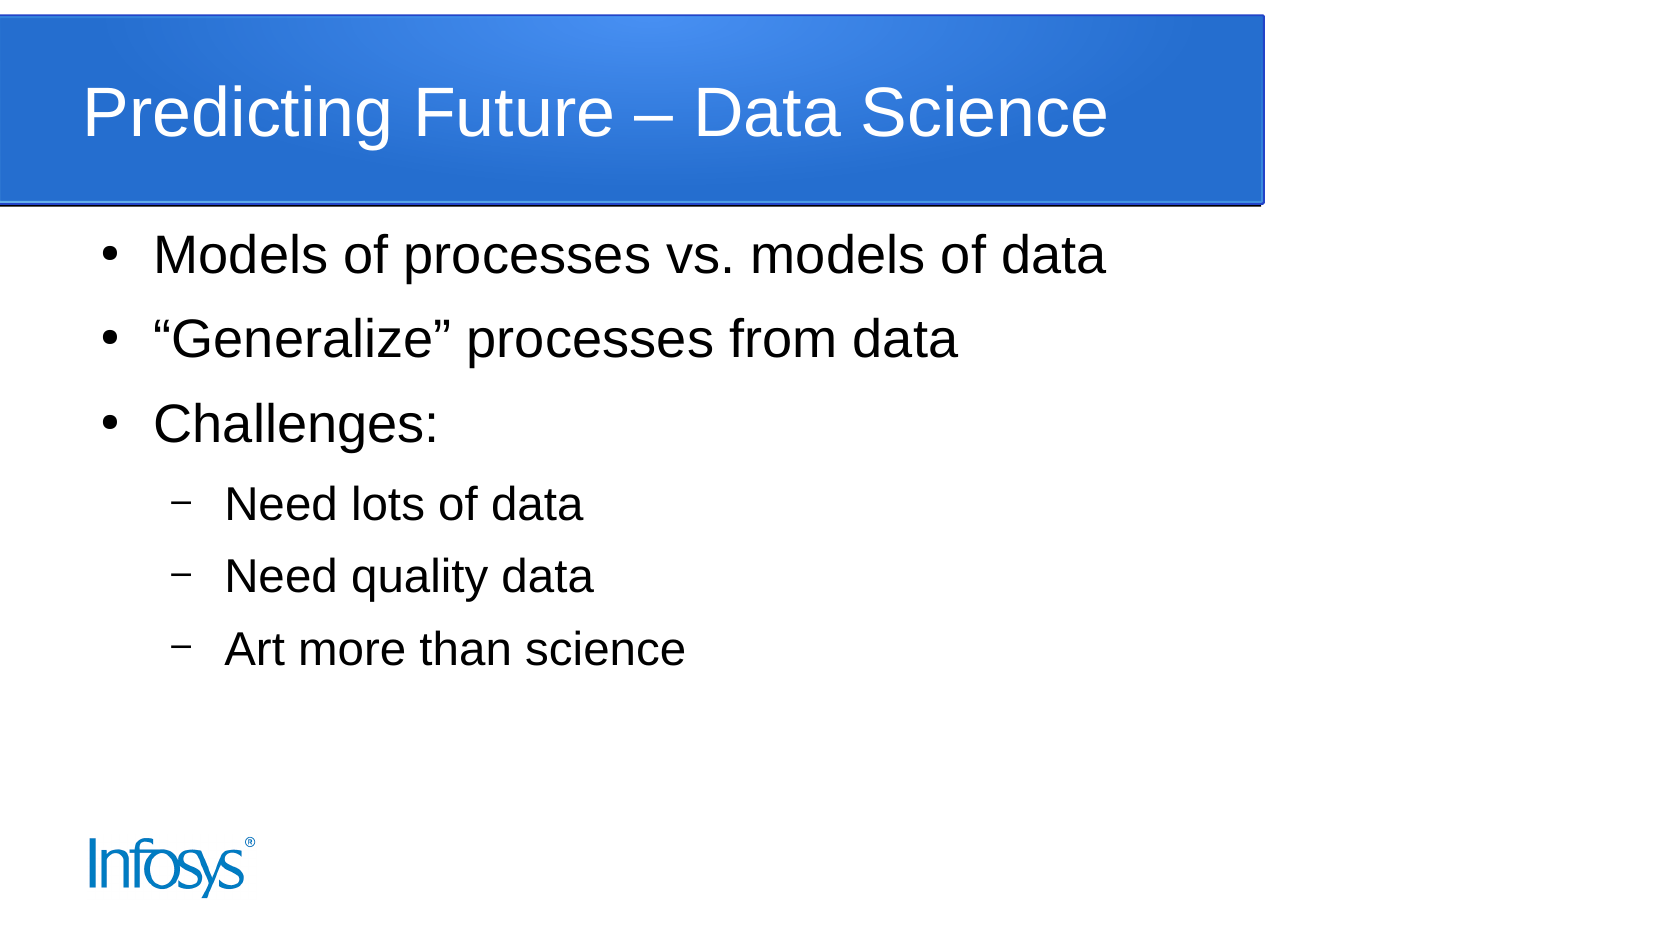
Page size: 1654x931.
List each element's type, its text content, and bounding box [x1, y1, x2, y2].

title Predicting Future – Data Science [82, 35, 1235, 189]
list Models of processes vs. models of data “Generalize” processes from data Challenges: Need lots of data Need quality data Art more than science [82, 224, 1571, 764]
picture [87, 834, 257, 900]
